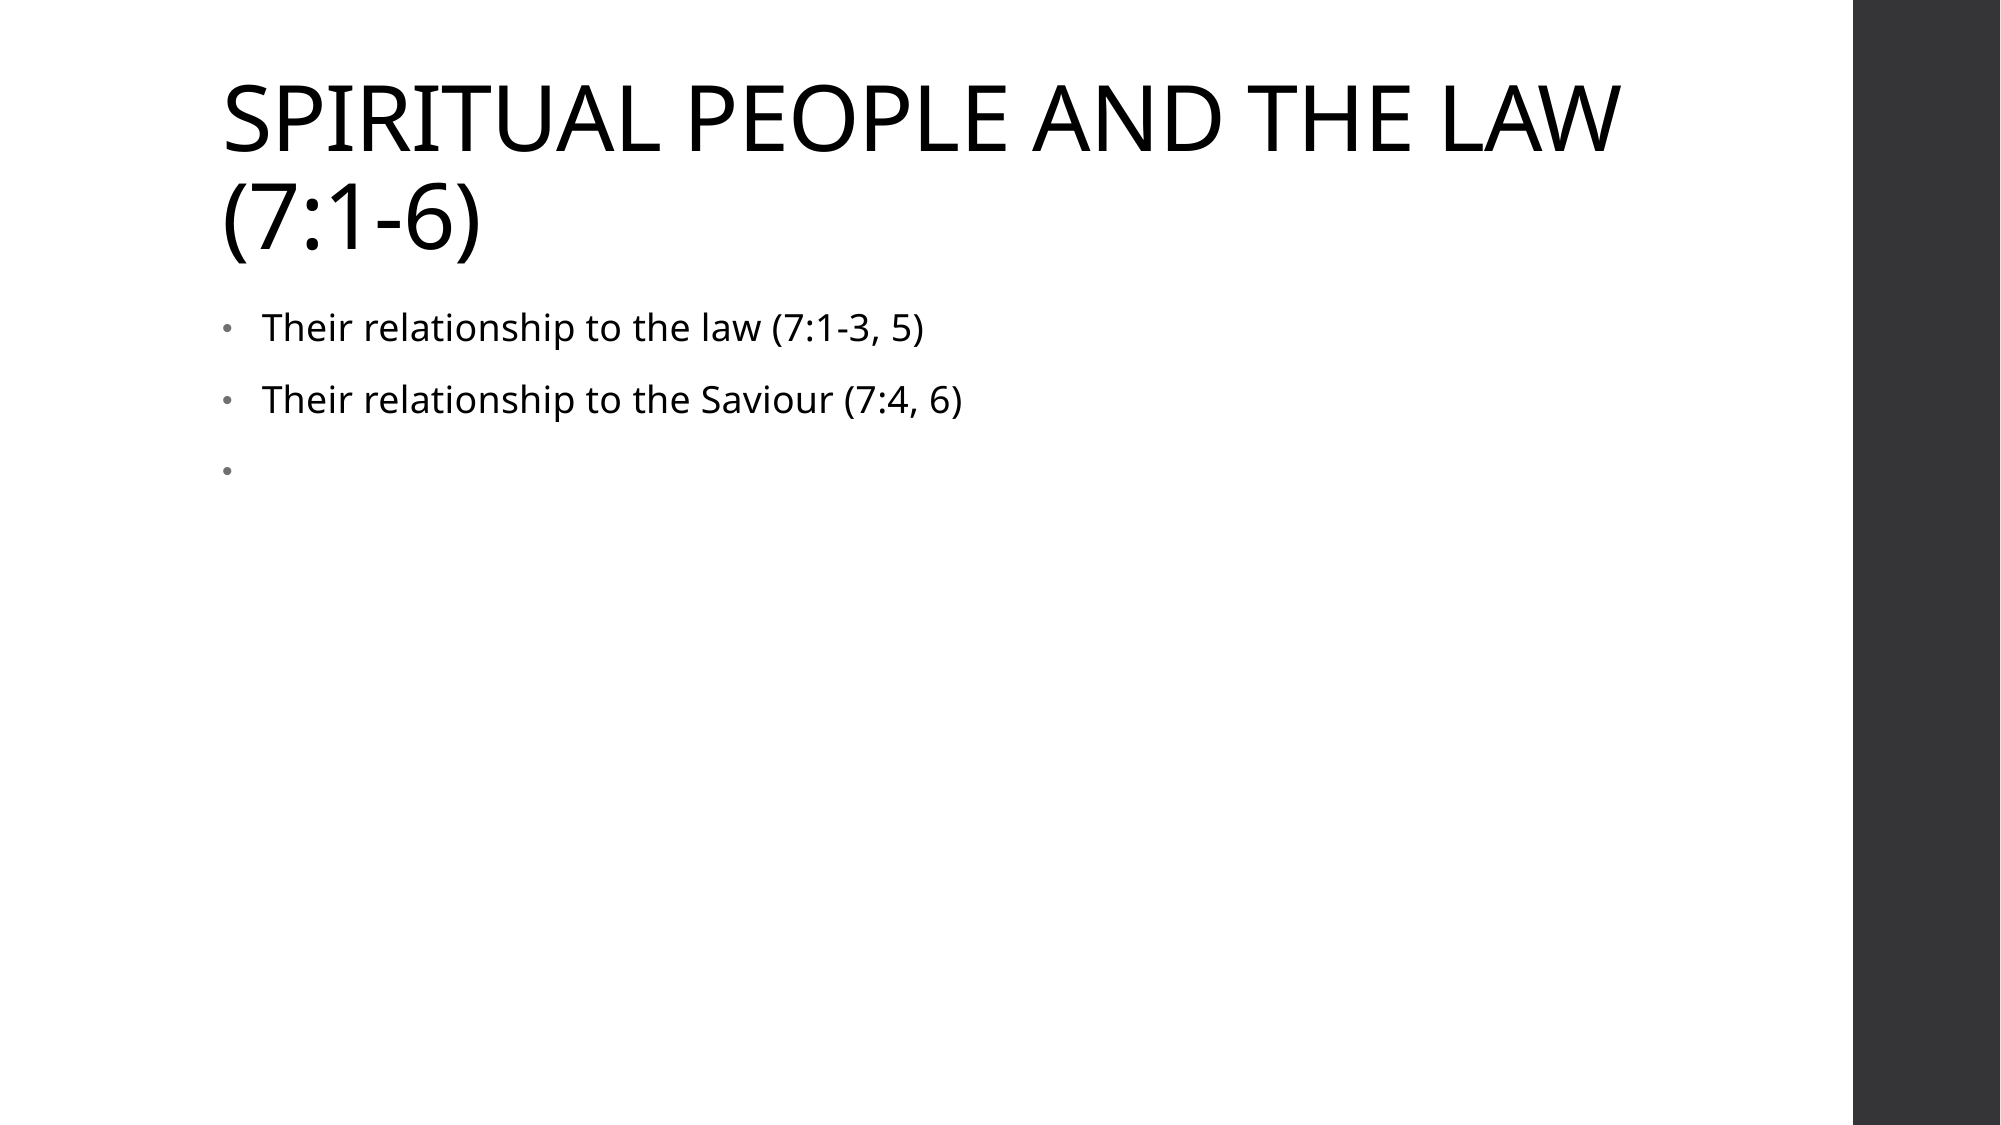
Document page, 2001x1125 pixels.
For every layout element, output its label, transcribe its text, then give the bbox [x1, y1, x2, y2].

list Their relationship to the law (7:1-3, 5) Their relationship to the Saviour (7:4, 6) [206, 299, 1617, 1014]
title SPIRITUAL PEOPLE AND THE LAW (7:1-6) [206, 60, 1797, 278]
